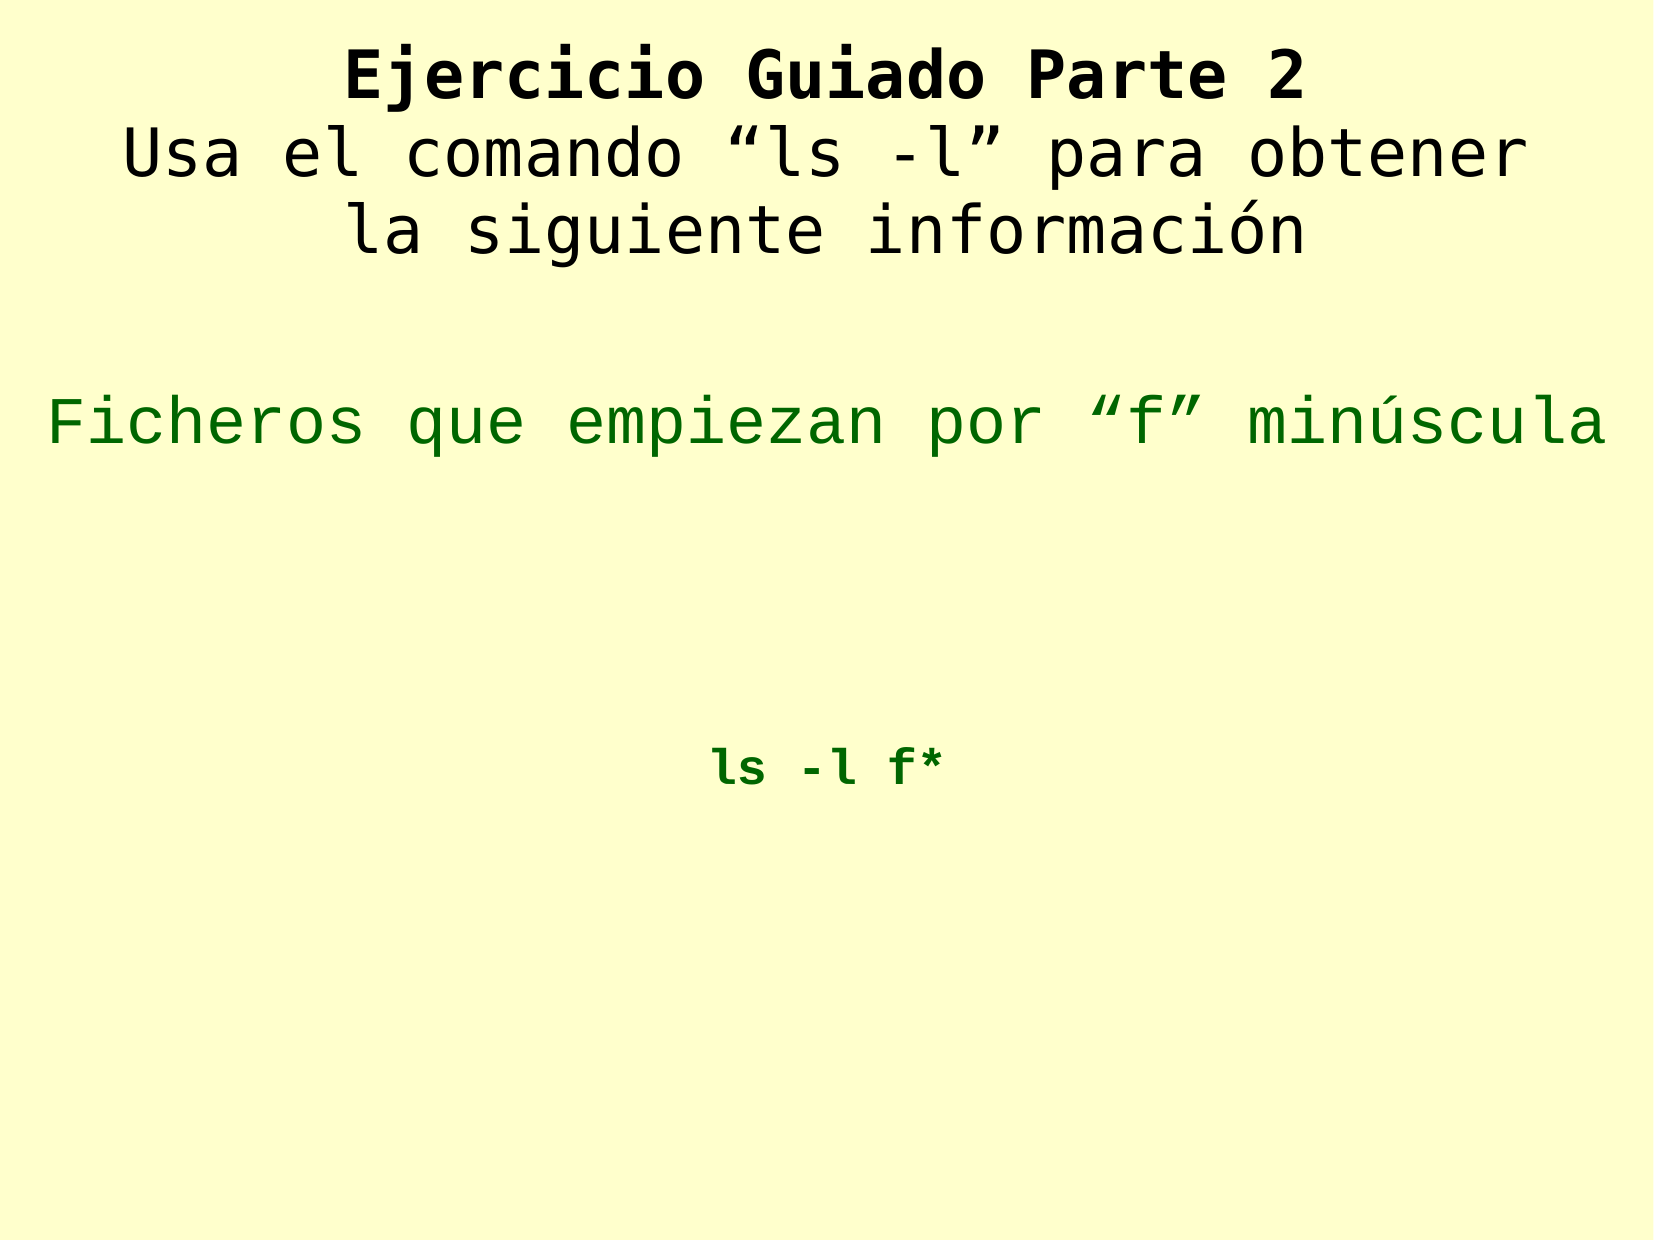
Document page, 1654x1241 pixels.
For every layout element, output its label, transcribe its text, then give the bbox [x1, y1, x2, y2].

text_box Ficheros que empiezan por “f” minúscula [0, 381, 1654, 502]
text_box ls -l f* [0, 735, 1654, 857]
title Ejercicio Guiado Parte 2 Usa el comando “ls -l” para obtener la siguiente información [82, 36, 1571, 270]
